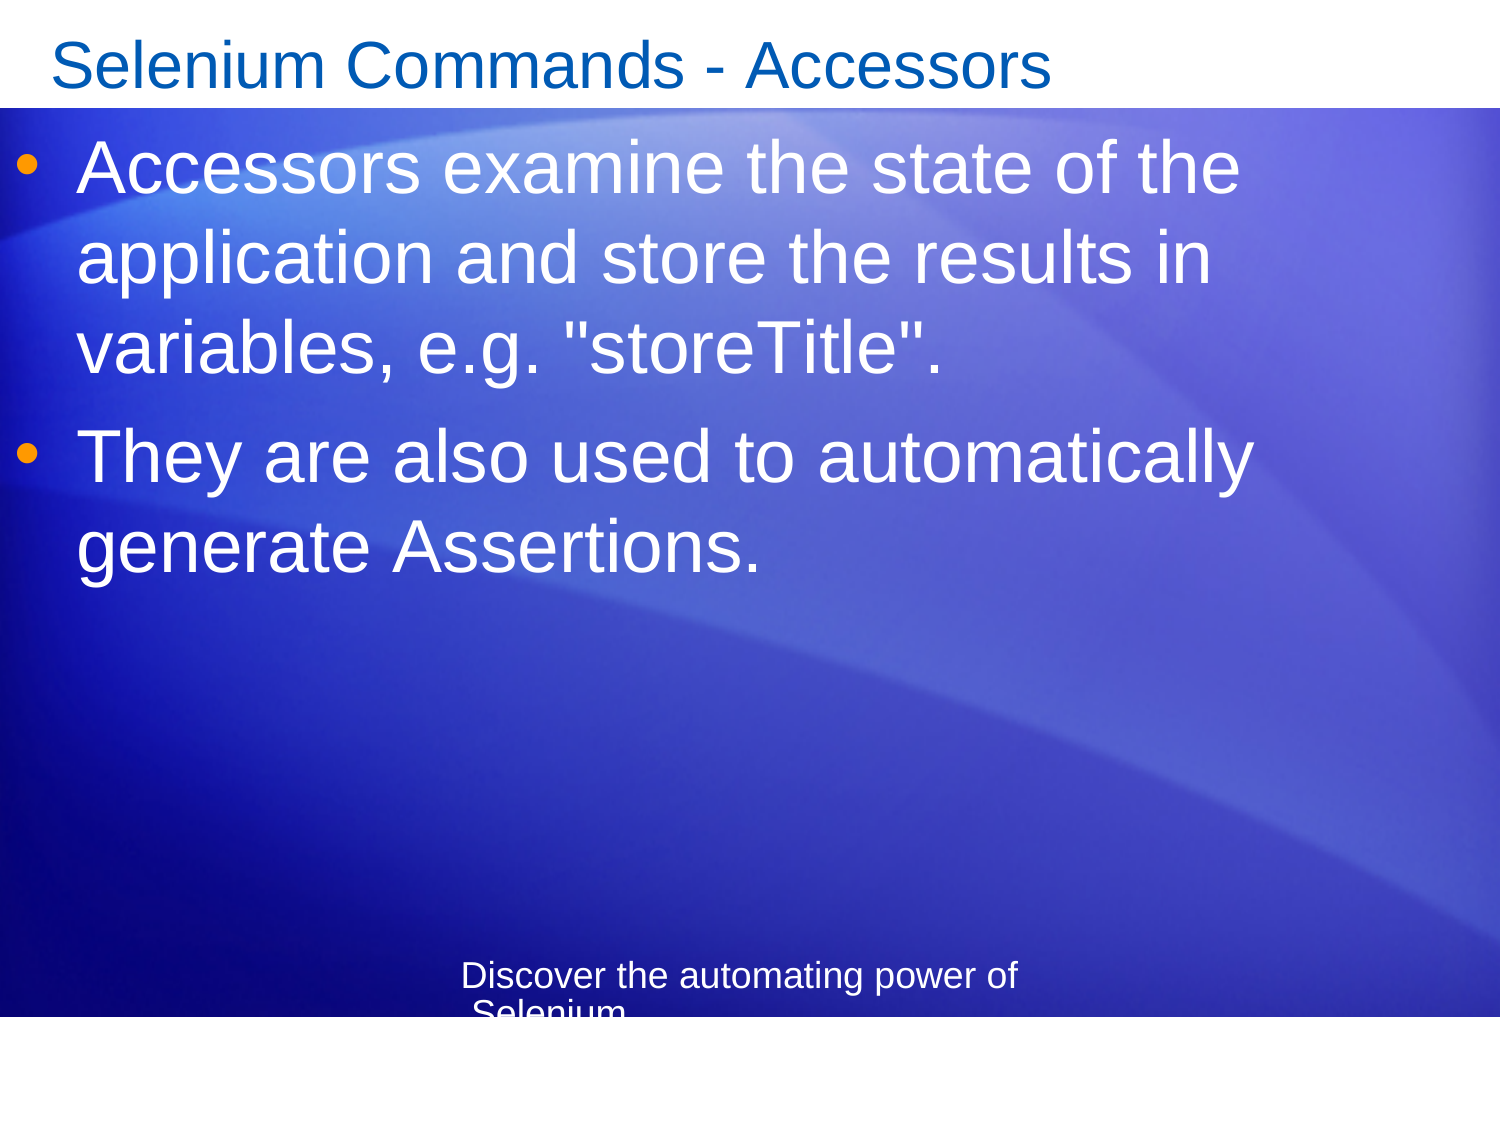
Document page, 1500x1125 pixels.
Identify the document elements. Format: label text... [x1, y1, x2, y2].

list Accessors examine the state of the application and store the results in variables, e.g. "storeTitle". They are also used to automatically generate Assertions. [0, 111, 1500, 1027]
title Selenium Commands - Accessors [35, 11, 1386, 111]
